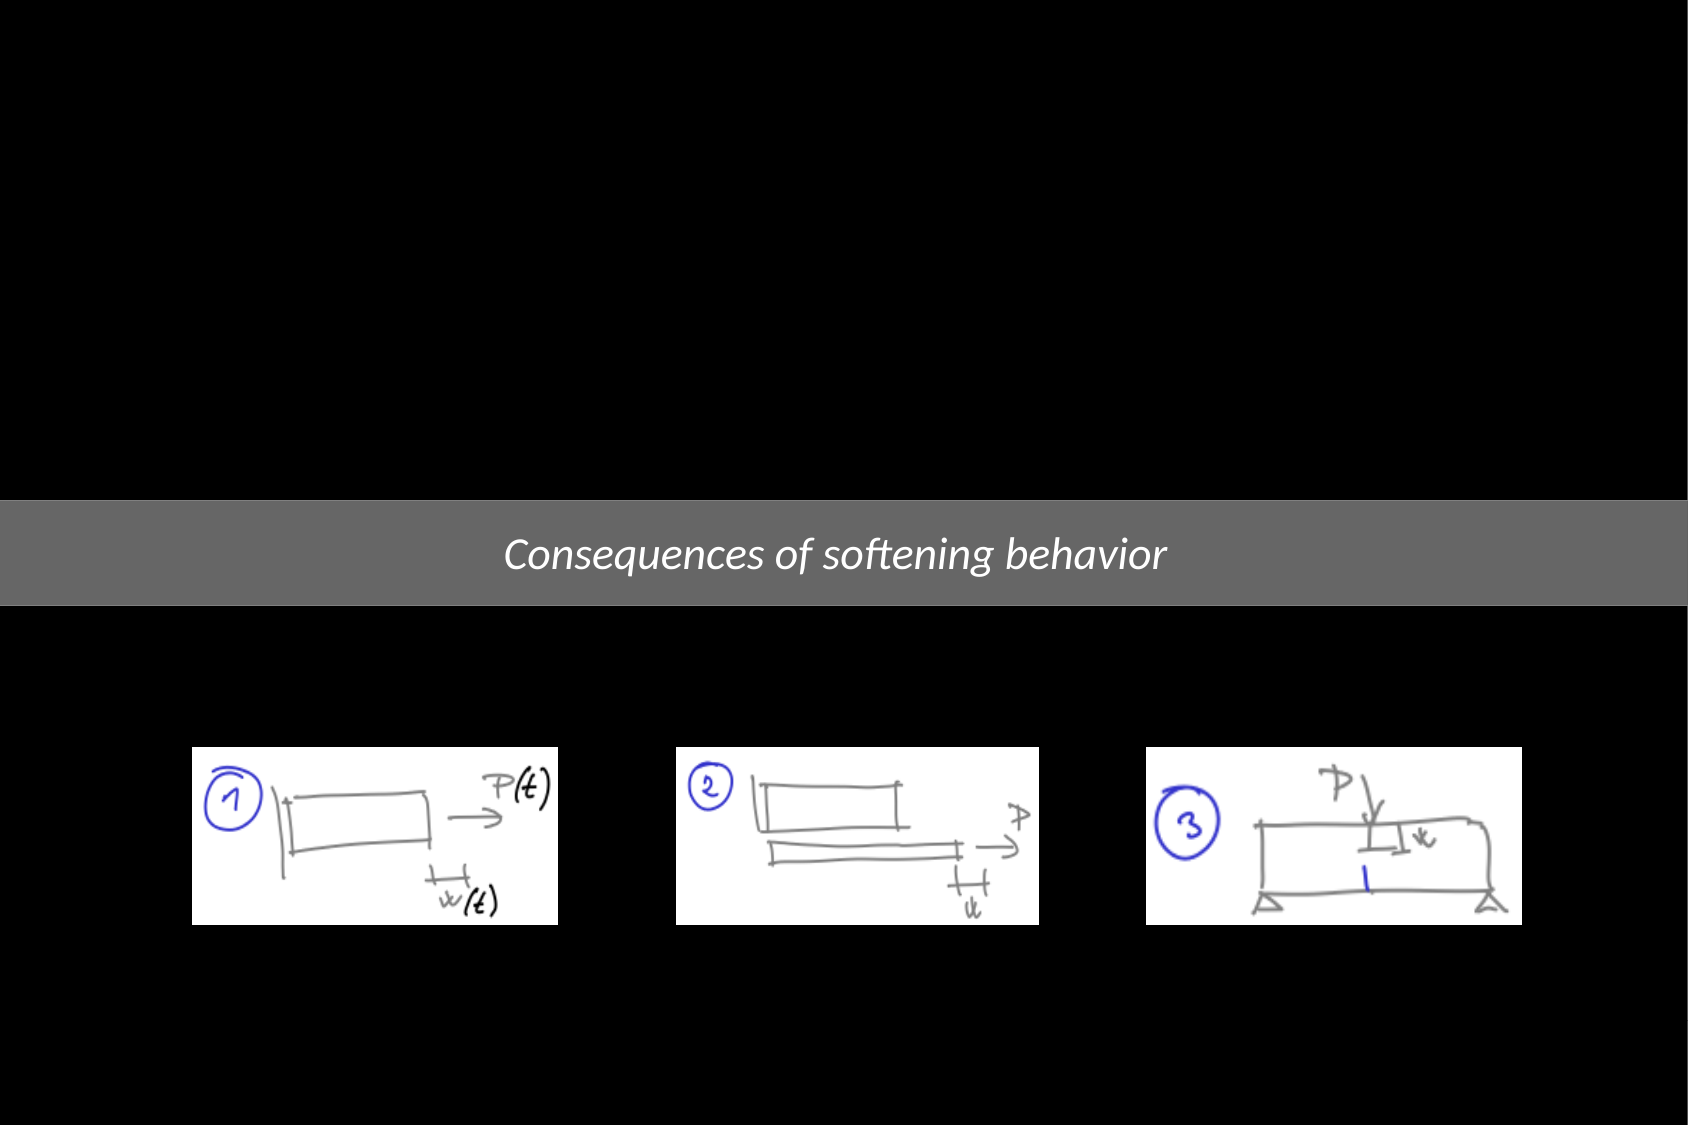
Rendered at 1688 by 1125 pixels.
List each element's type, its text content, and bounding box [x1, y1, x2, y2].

text_box Consequences of softening behavior [488, 516, 1425, 587]
picture [1146, 747, 1522, 925]
picture [676, 747, 1039, 925]
text_box [0, 0, 1688, 1125]
picture [192, 747, 558, 925]
